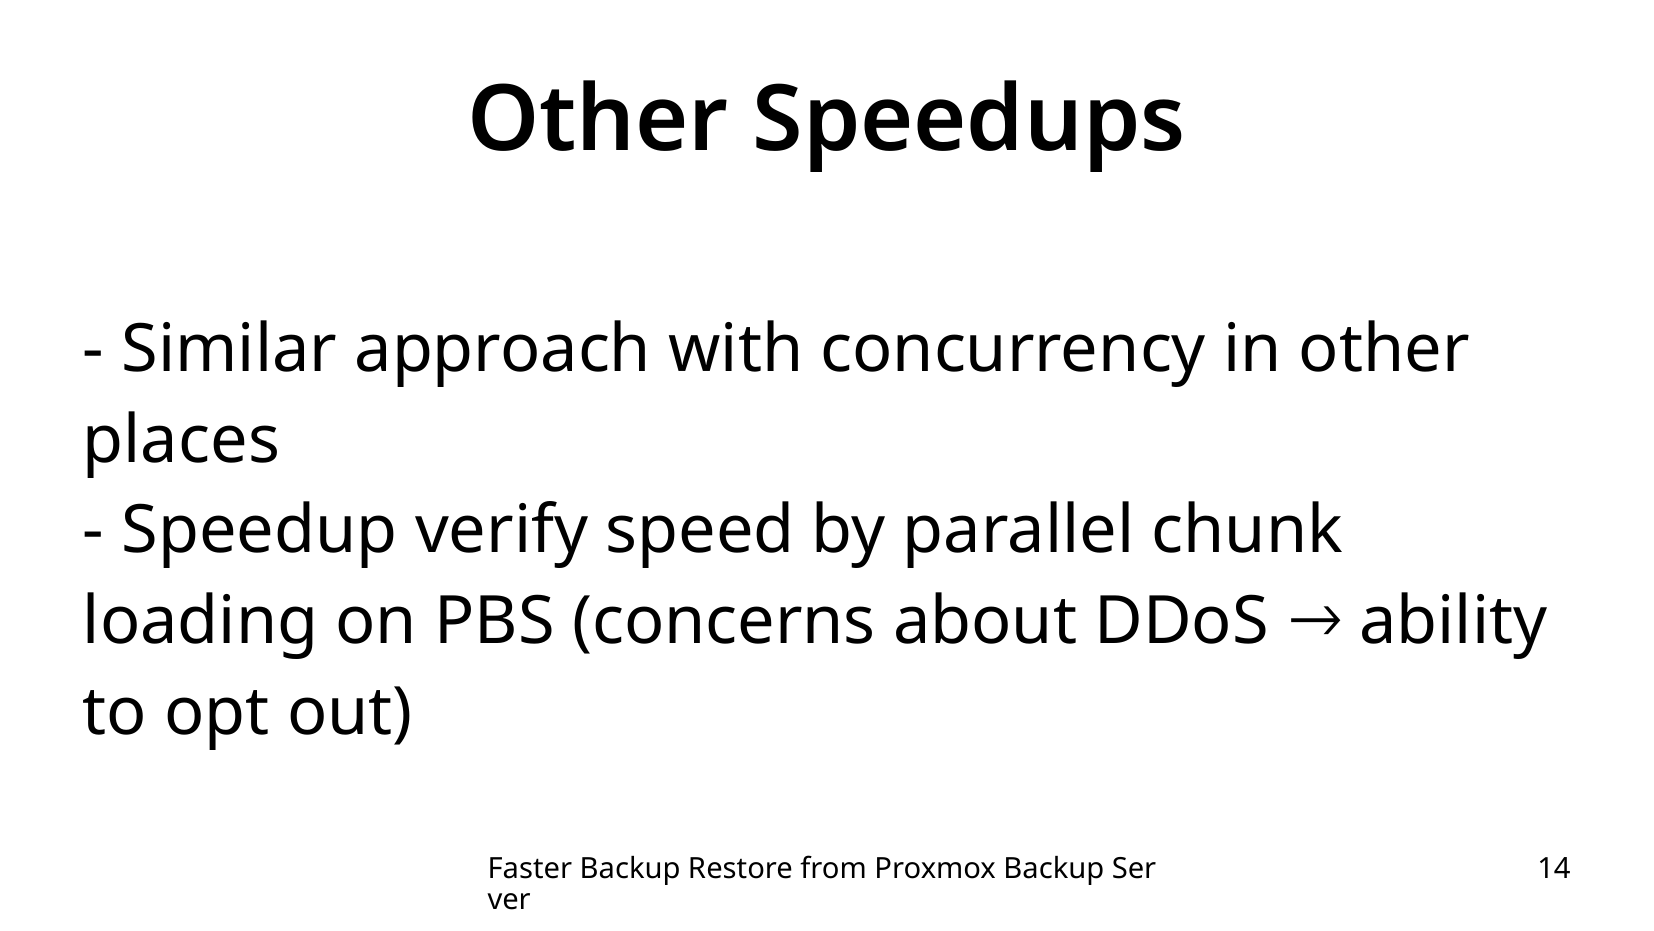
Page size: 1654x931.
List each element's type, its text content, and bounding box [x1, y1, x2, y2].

title - Similar approach with concurrency in other places - Speedup verify speed by parallel chunk loading on PBS (concerns about DDoS 🡒 ability to opt out) [82, 300, 1571, 751]
title Other Speedups [82, 37, 1571, 193]
